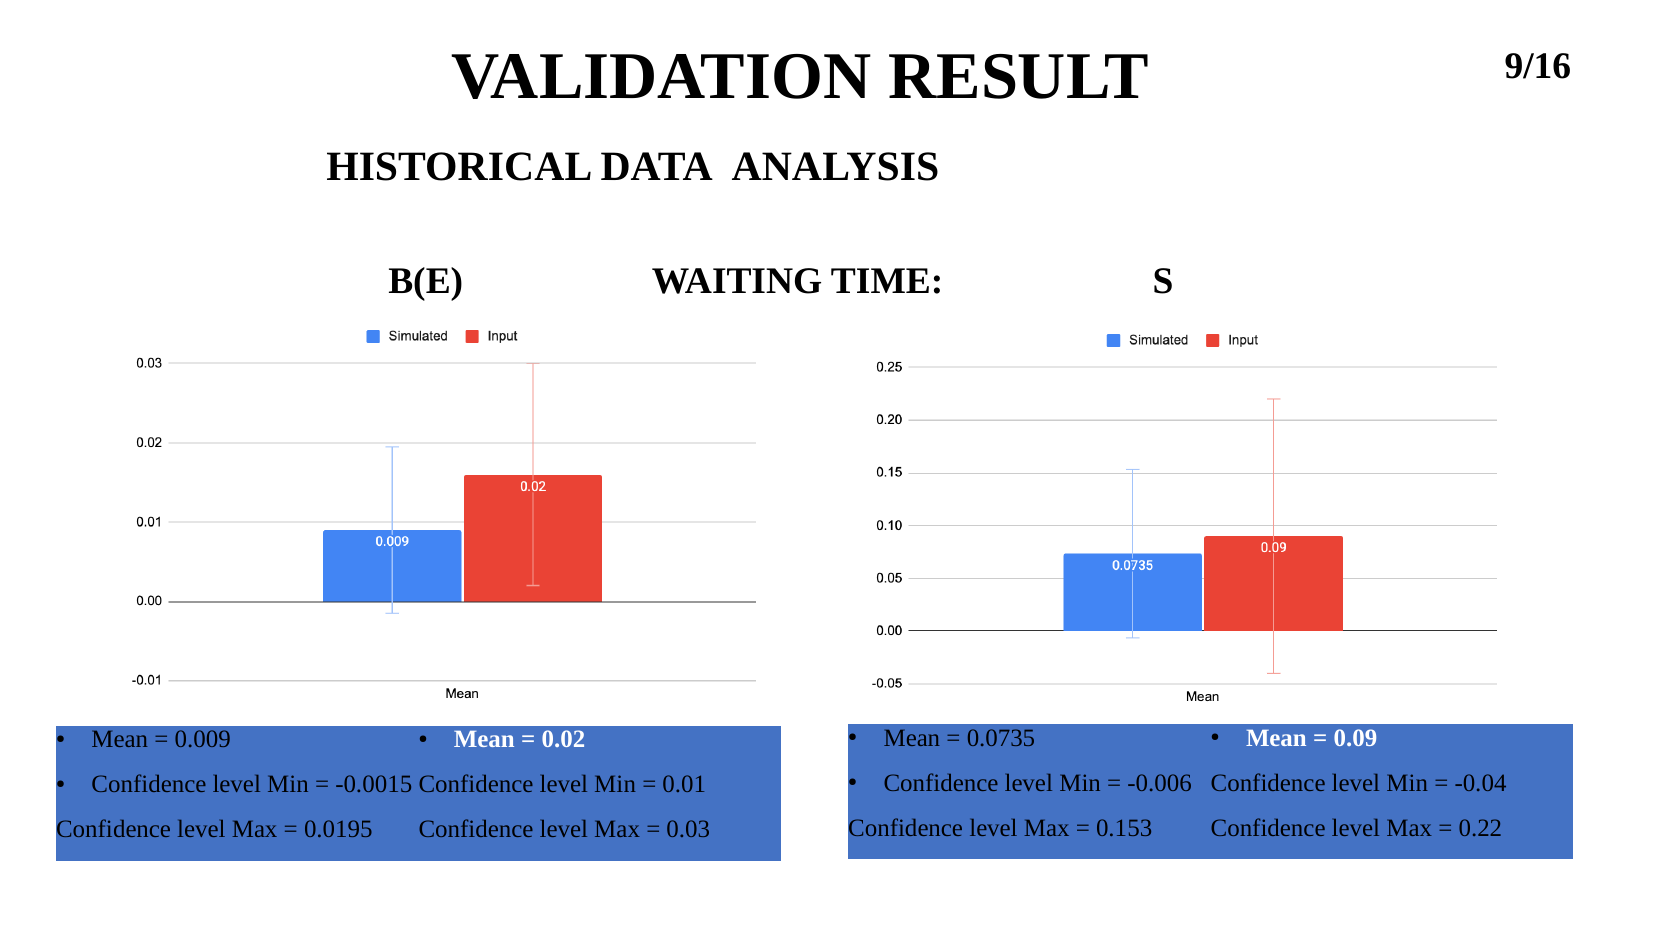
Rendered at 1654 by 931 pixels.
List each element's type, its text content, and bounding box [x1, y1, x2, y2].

text_box VALIDATION RESULT [436, 24, 1190, 120]
table_cell Confidence level Min = 0.01 [419, 771, 781, 816]
table_cell Confidence level Max = 0.22 [1211, 814, 1573, 859]
table_cell Confidence level Min = -0.0015 [56, 771, 419, 816]
text_box HISTORICAL DATA ANALYSIS [311, 131, 975, 198]
picture [851, 313, 1517, 724]
text_box 9/16 [1489, 33, 1628, 95]
table_header Mean = 0.0735 [848, 724, 1211, 769]
text_box S [1137, 248, 1339, 310]
table_header Mean = 0.009 [56, 726, 419, 771]
table_cell Confidence level Min = -0.04 [1211, 769, 1573, 814]
table_header Mean = 0.09 [1211, 724, 1573, 769]
table_cell Confidence level Max = 0.03 [419, 816, 781, 861]
picture [111, 309, 776, 721]
table_cell Confidence level Max = 0.153 [848, 814, 1211, 859]
text_box B(E) [373, 248, 488, 309]
table_cell Confidence level Max = 0.0195 [56, 816, 419, 861]
table_cell Confidence level Min = -0.006 [848, 769, 1211, 814]
text_box WAITING TIME: [636, 248, 1087, 310]
table_header Mean = 0.02 [419, 726, 781, 771]
